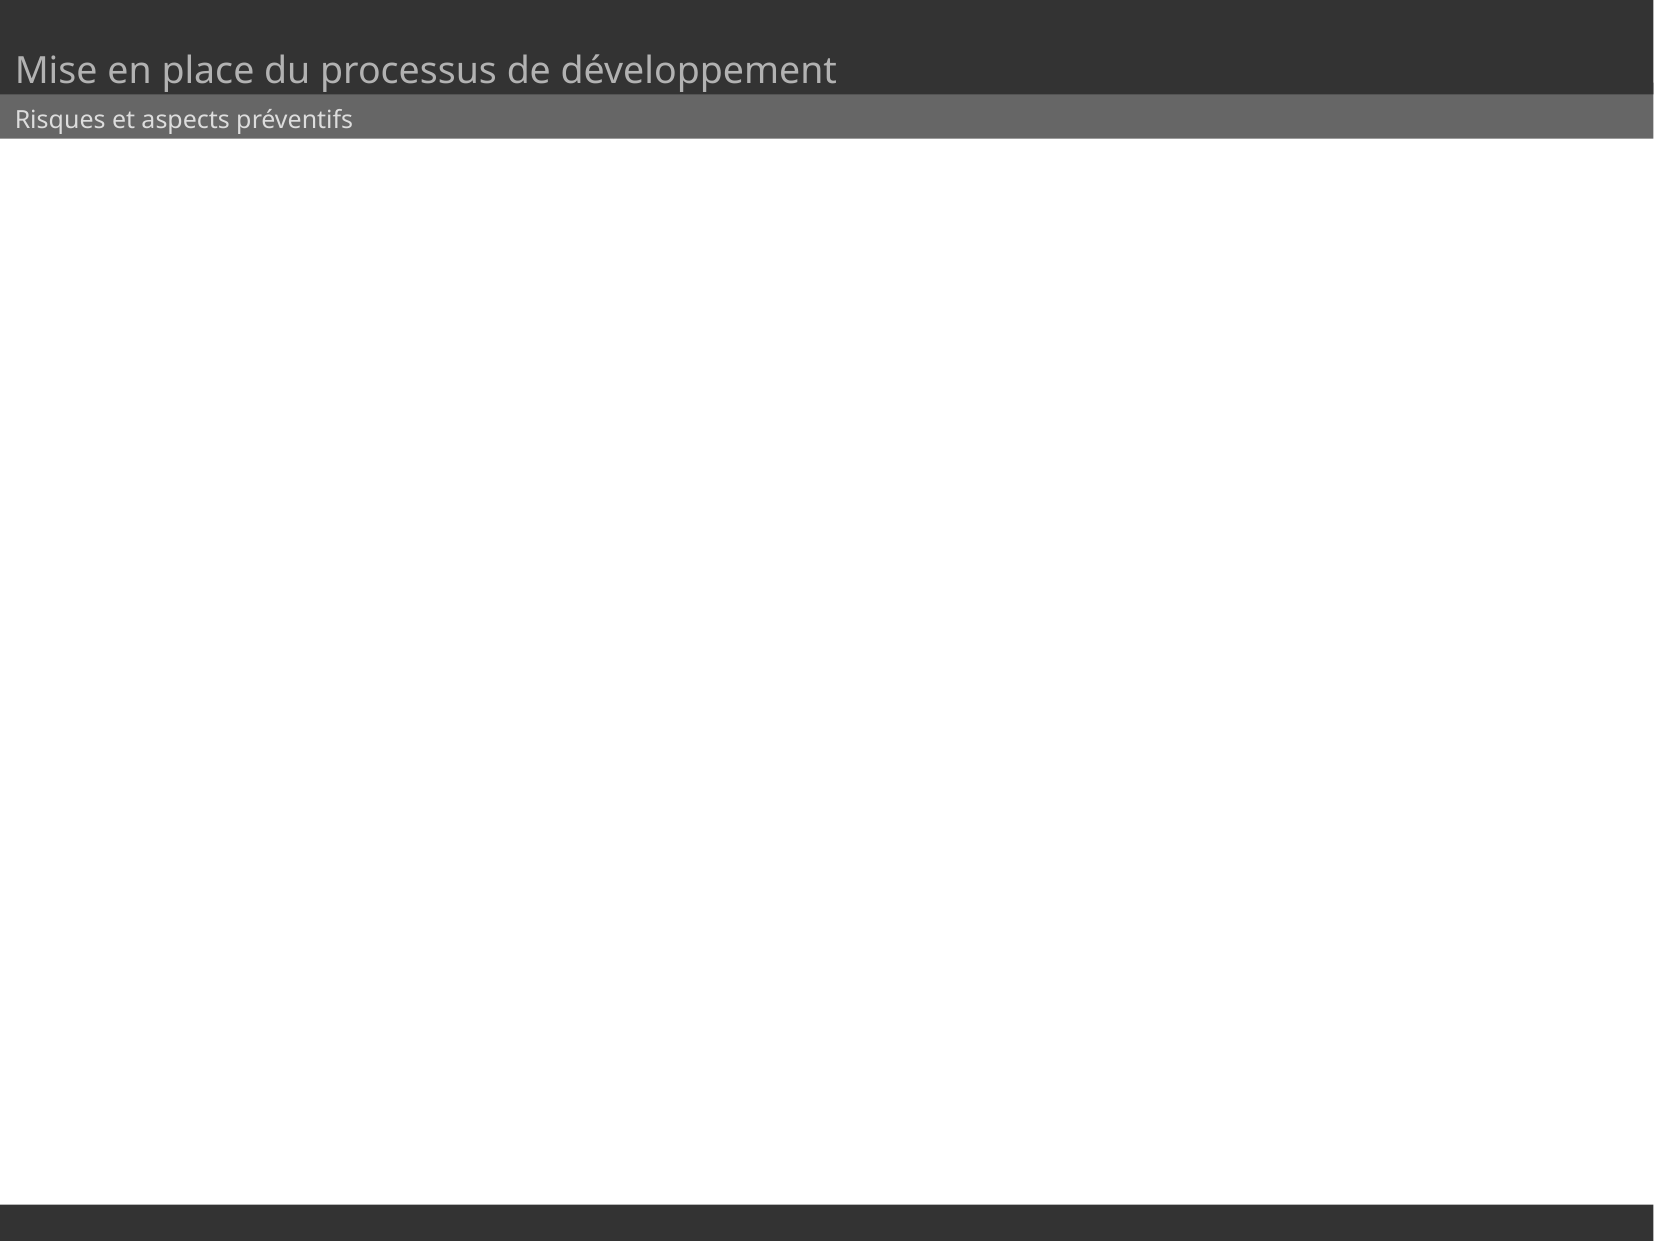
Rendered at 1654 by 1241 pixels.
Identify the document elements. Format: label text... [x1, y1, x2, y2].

text_box [0, 0, 1654, 94]
text_box Risques et aspects préventifs [0, 94, 1654, 139]
text_box [0, 1204, 1654, 1241]
text_box Mise en place du processus de développement [0, 35, 934, 94]
